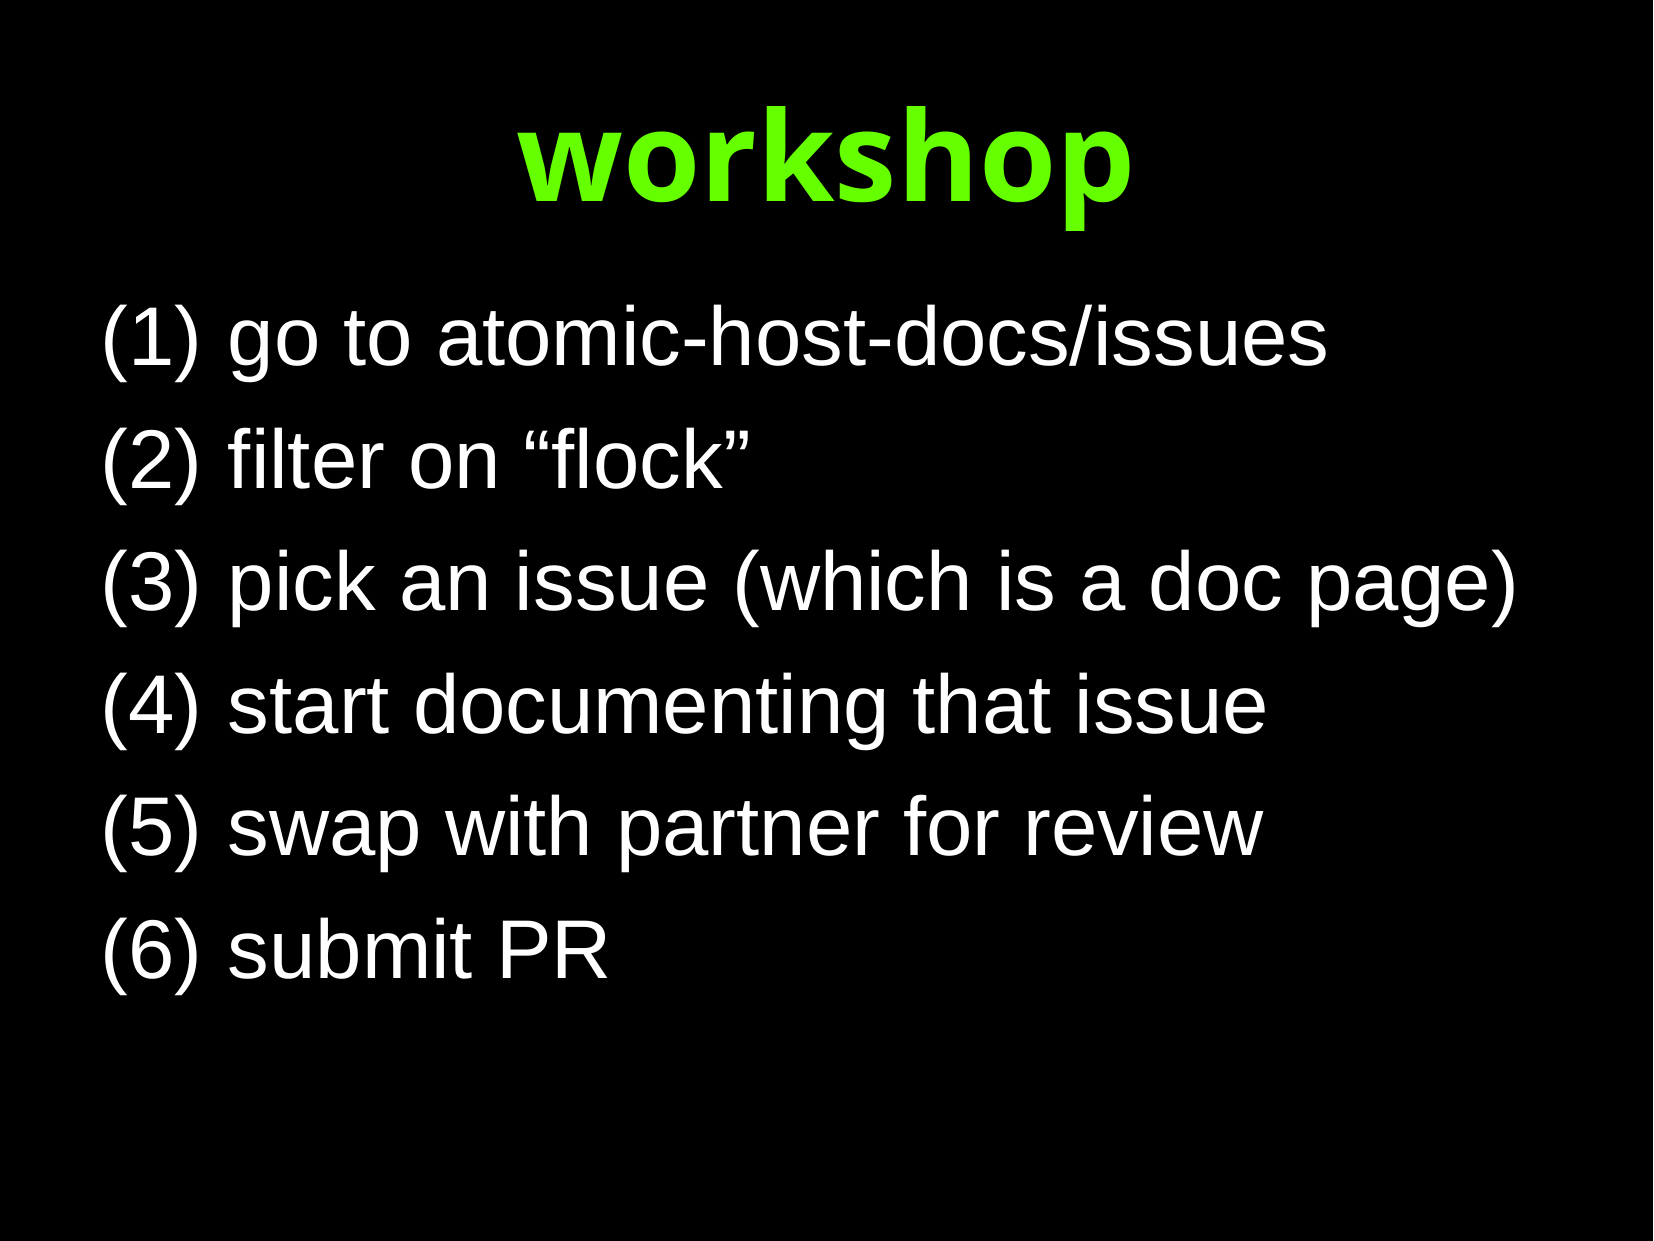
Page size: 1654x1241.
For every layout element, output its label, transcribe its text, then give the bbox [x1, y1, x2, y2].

list go to atomic-host-docs/issues filter on “flock” pick an issue (which is a doc page) start documenting that issue swap with partner for review submit PR [82, 290, 1571, 1010]
title workshop [82, 49, 1571, 257]
